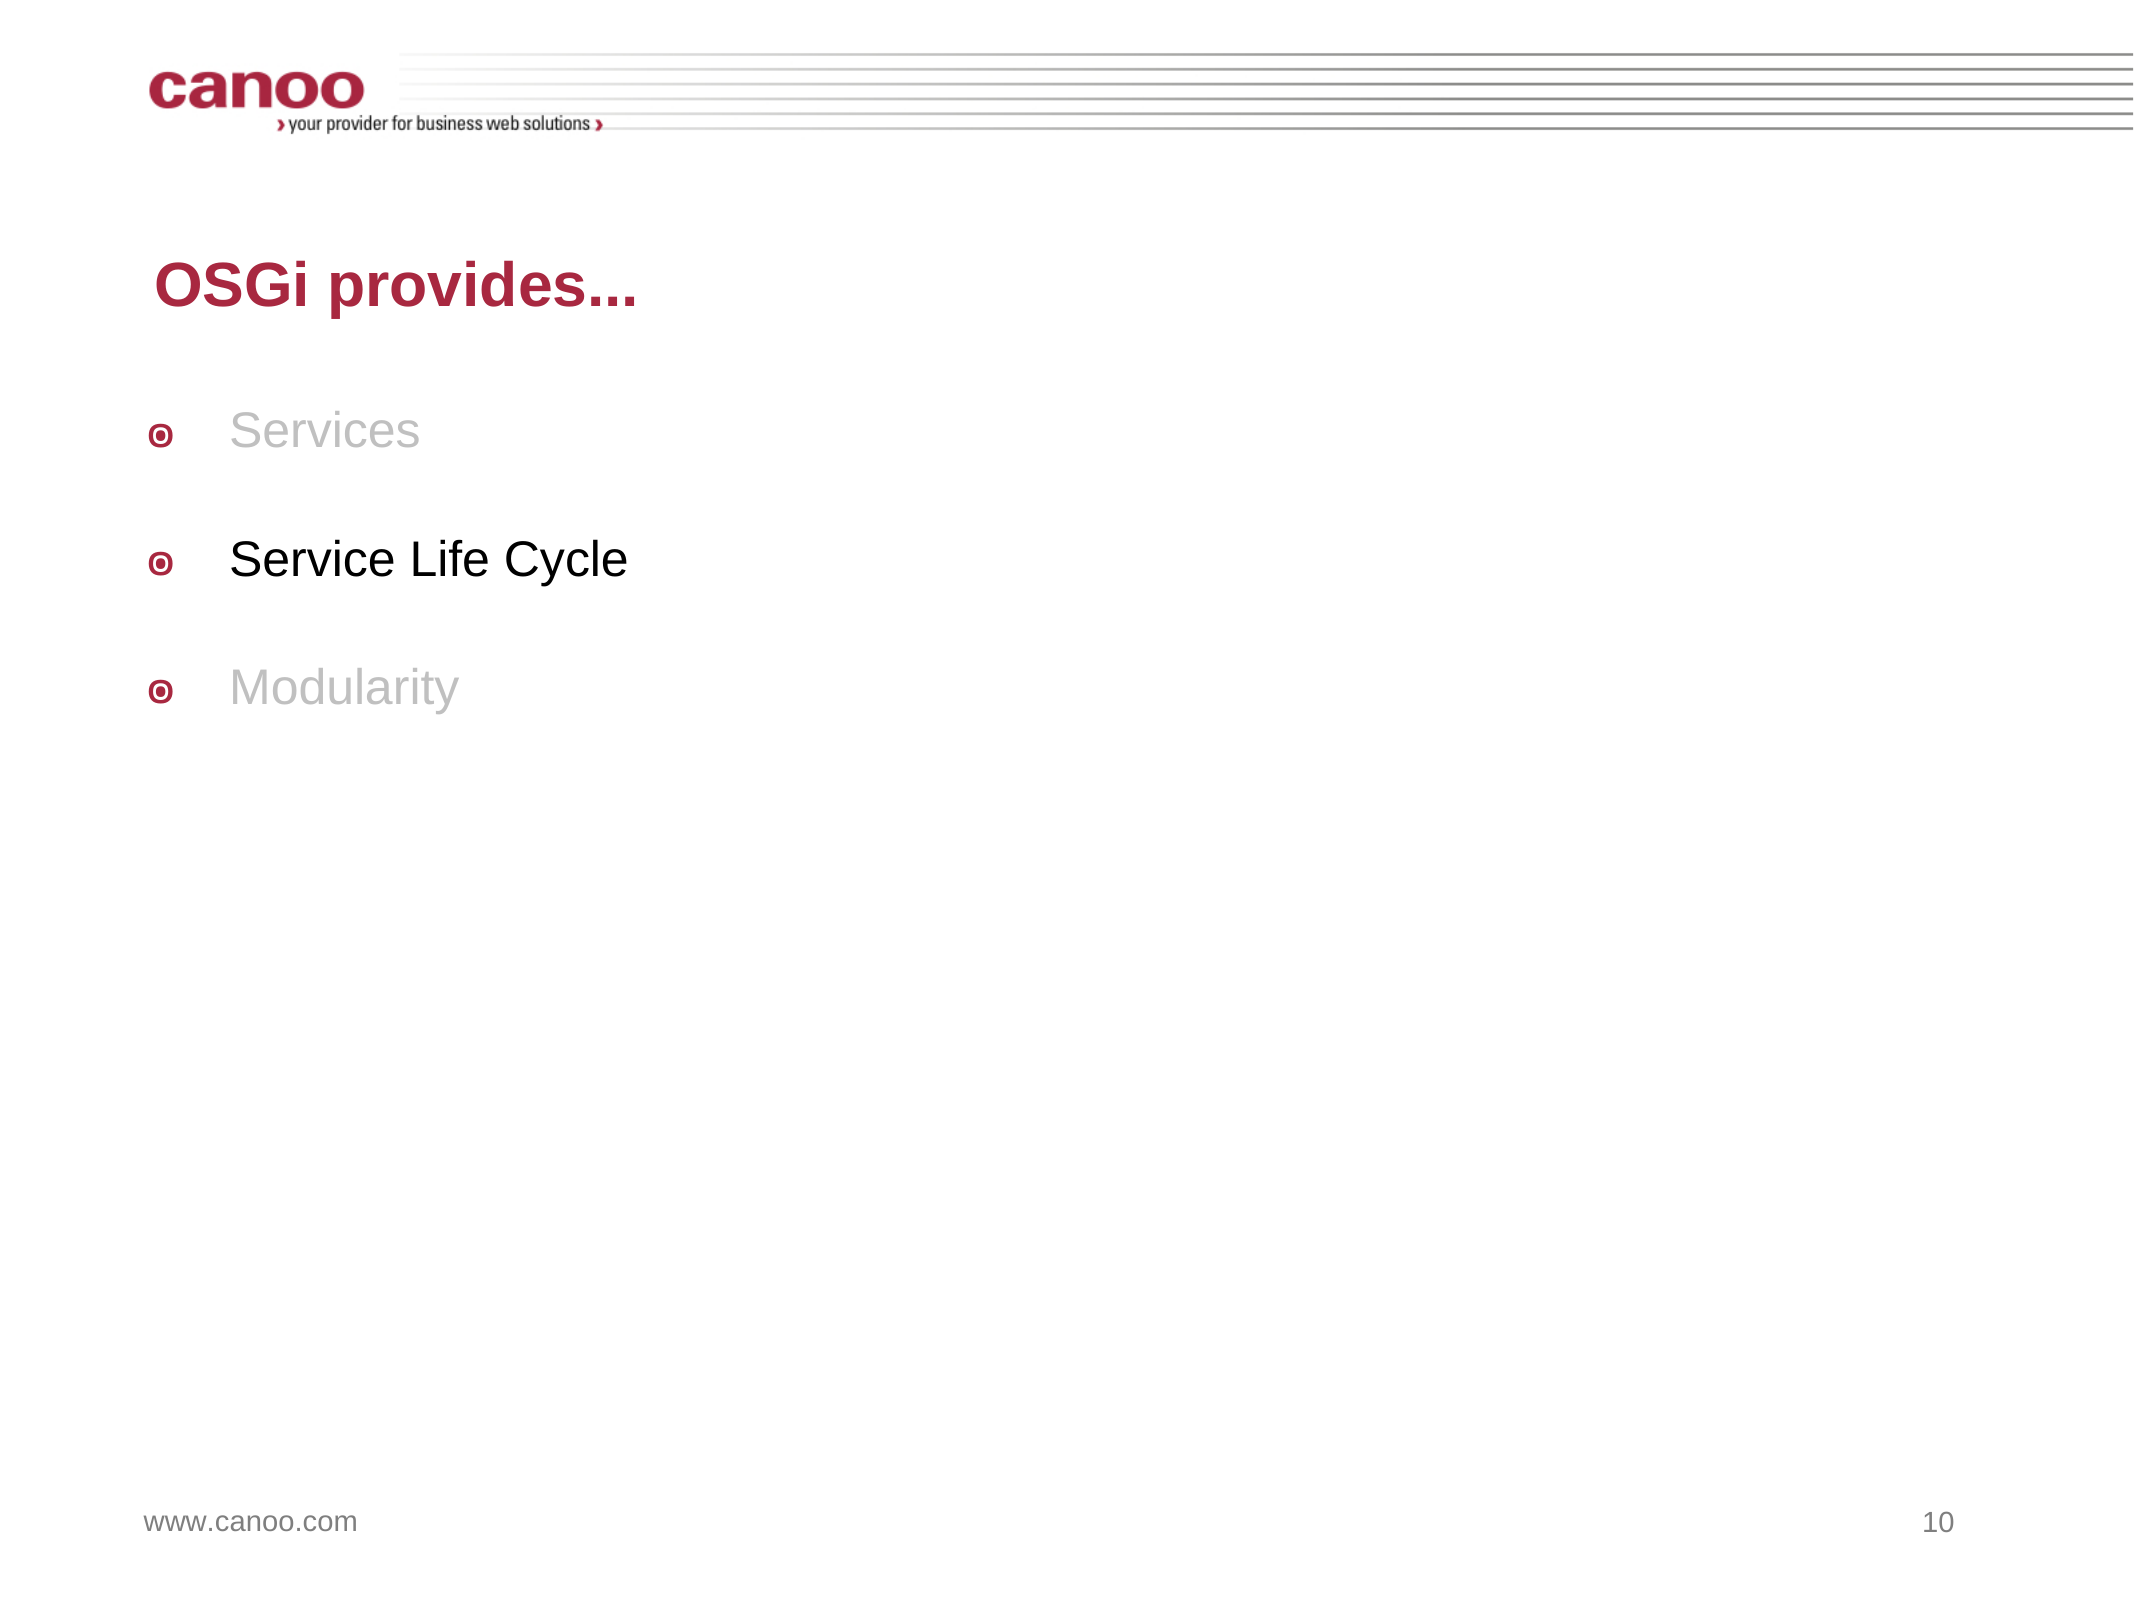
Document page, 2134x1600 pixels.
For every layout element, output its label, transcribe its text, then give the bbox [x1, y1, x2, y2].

text_box <number> [1912, 1495, 1965, 1546]
picture [0, 21, 2134, 188]
list Services Service Life Cycle Modularity [145, 391, 1959, 1405]
title OSGi provides... [145, 233, 1961, 328]
